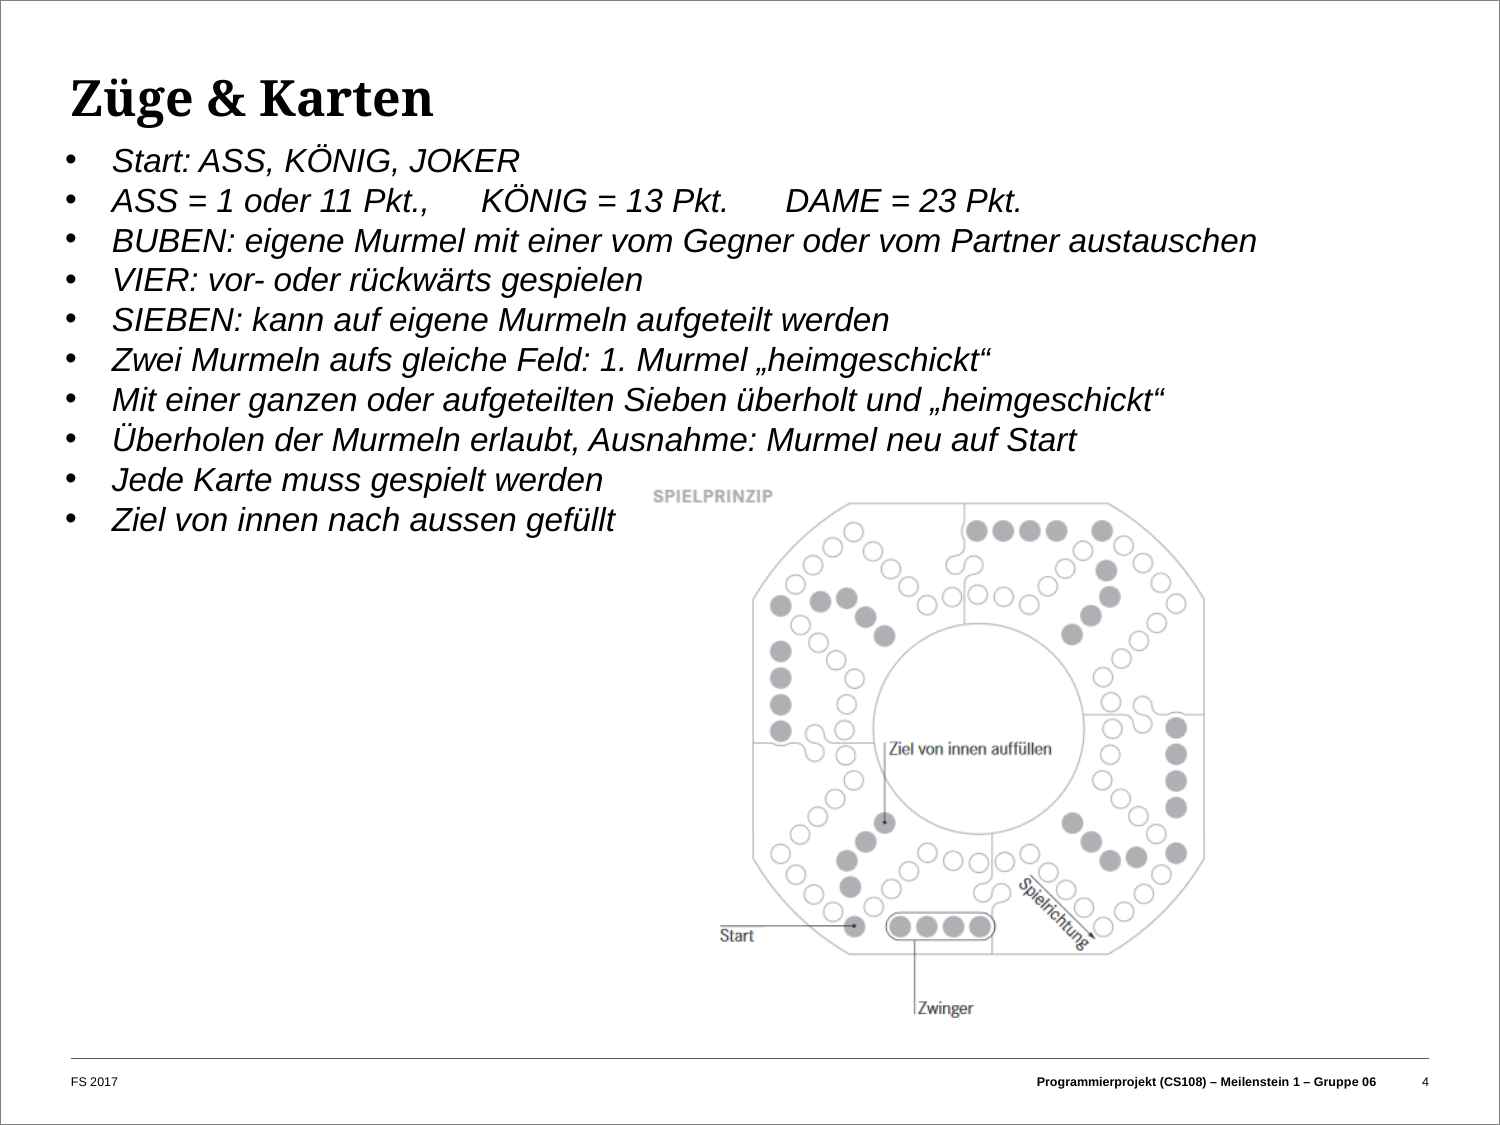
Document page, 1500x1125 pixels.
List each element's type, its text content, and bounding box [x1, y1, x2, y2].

slide_number <number> [1387, 1070, 1430, 1100]
picture [637, 476, 1276, 1051]
title Züge & Karten [70, 66, 1430, 191]
footer Programmierprojekt (CS108) – Meilenstein 1 – Gruppe 06 [785, 1070, 1376, 1100]
list Start: ASS, KÖNIG, JOKER ASS = 1 oder 11 Pkt., KÖNIG = 13 Pkt. DAME = 23 Pkt. BUBEN: eigene Murmel mit einer vom Gegner oder vom Partner austauschen VIER: vor- oder rückwärts gespielen SIEBEN: kann auf eigene Murmeln aufgeteilt werden Zwei Murmeln aufs gleiche Feld: 1. Murmel „heimgeschickt“ Mit einer ganzen oder aufgeteilten Sieben überholt und „heimgeschickt“ Überholen der Murmeln erlaubt, Ausnahme: Murmel neu auf Start Jede Karte muss gespielt werden Ziel von innen nach aussen gefüllt [65, 138, 1424, 913]
slide_number FS 2017 [70, 1070, 425, 1100]
